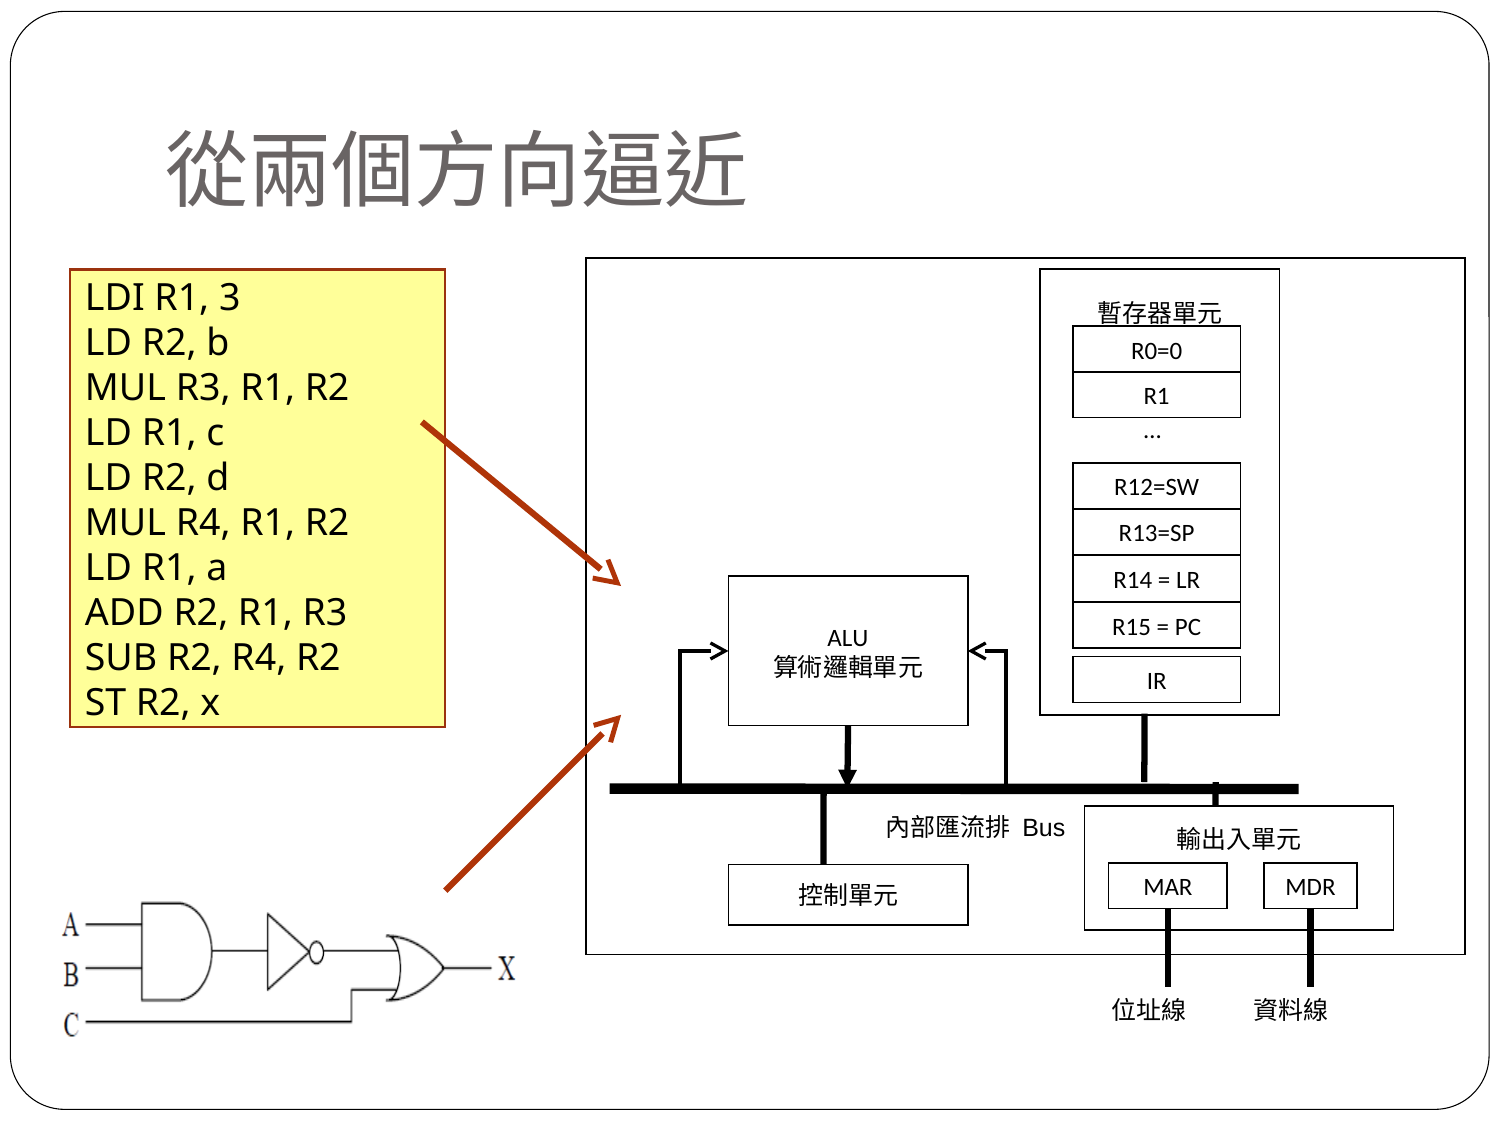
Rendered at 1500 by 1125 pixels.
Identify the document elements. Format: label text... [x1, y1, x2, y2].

text_box IR [1072, 656, 1241, 703]
text_box 資料線 [1239, 987, 1382, 1033]
text_box R0=0 [1072, 326, 1241, 371]
text_box 位址線 [1096, 987, 1239, 1033]
text_box 內部匯流排 Bus [871, 803, 1081, 850]
text_box MDR [1263, 863, 1358, 909]
text_box 暫存器單元 [1040, 269, 1280, 715]
text_box R1 [1072, 371, 1241, 418]
text_box … [1128, 418, 1176, 452]
picture [46, 878, 528, 1065]
text_box R13=SP [1072, 508, 1241, 555]
text_box 輸出入單元 [1084, 806, 1394, 931]
title 從兩個方向逼近 [150, 44, 1426, 233]
text_box R12=SW [1072, 462, 1241, 508]
text_box MAR [1108, 863, 1228, 909]
text_box R14 = LR [1072, 555, 1241, 602]
text_box 控制單元 [728, 864, 968, 926]
text_box ALU 算術邏輯單元 [728, 576, 968, 726]
text_box R15 = PC [1072, 602, 1241, 648]
text_box LDI R1, 3 LD R2, b MUL R3, R1, R2 LD R1, c LD R2, d MUL R4, R1, R2 LD R1, a ADD R2, R1, R3 SUB R2, R4, R2 ST R2, x [70, 269, 446, 727]
